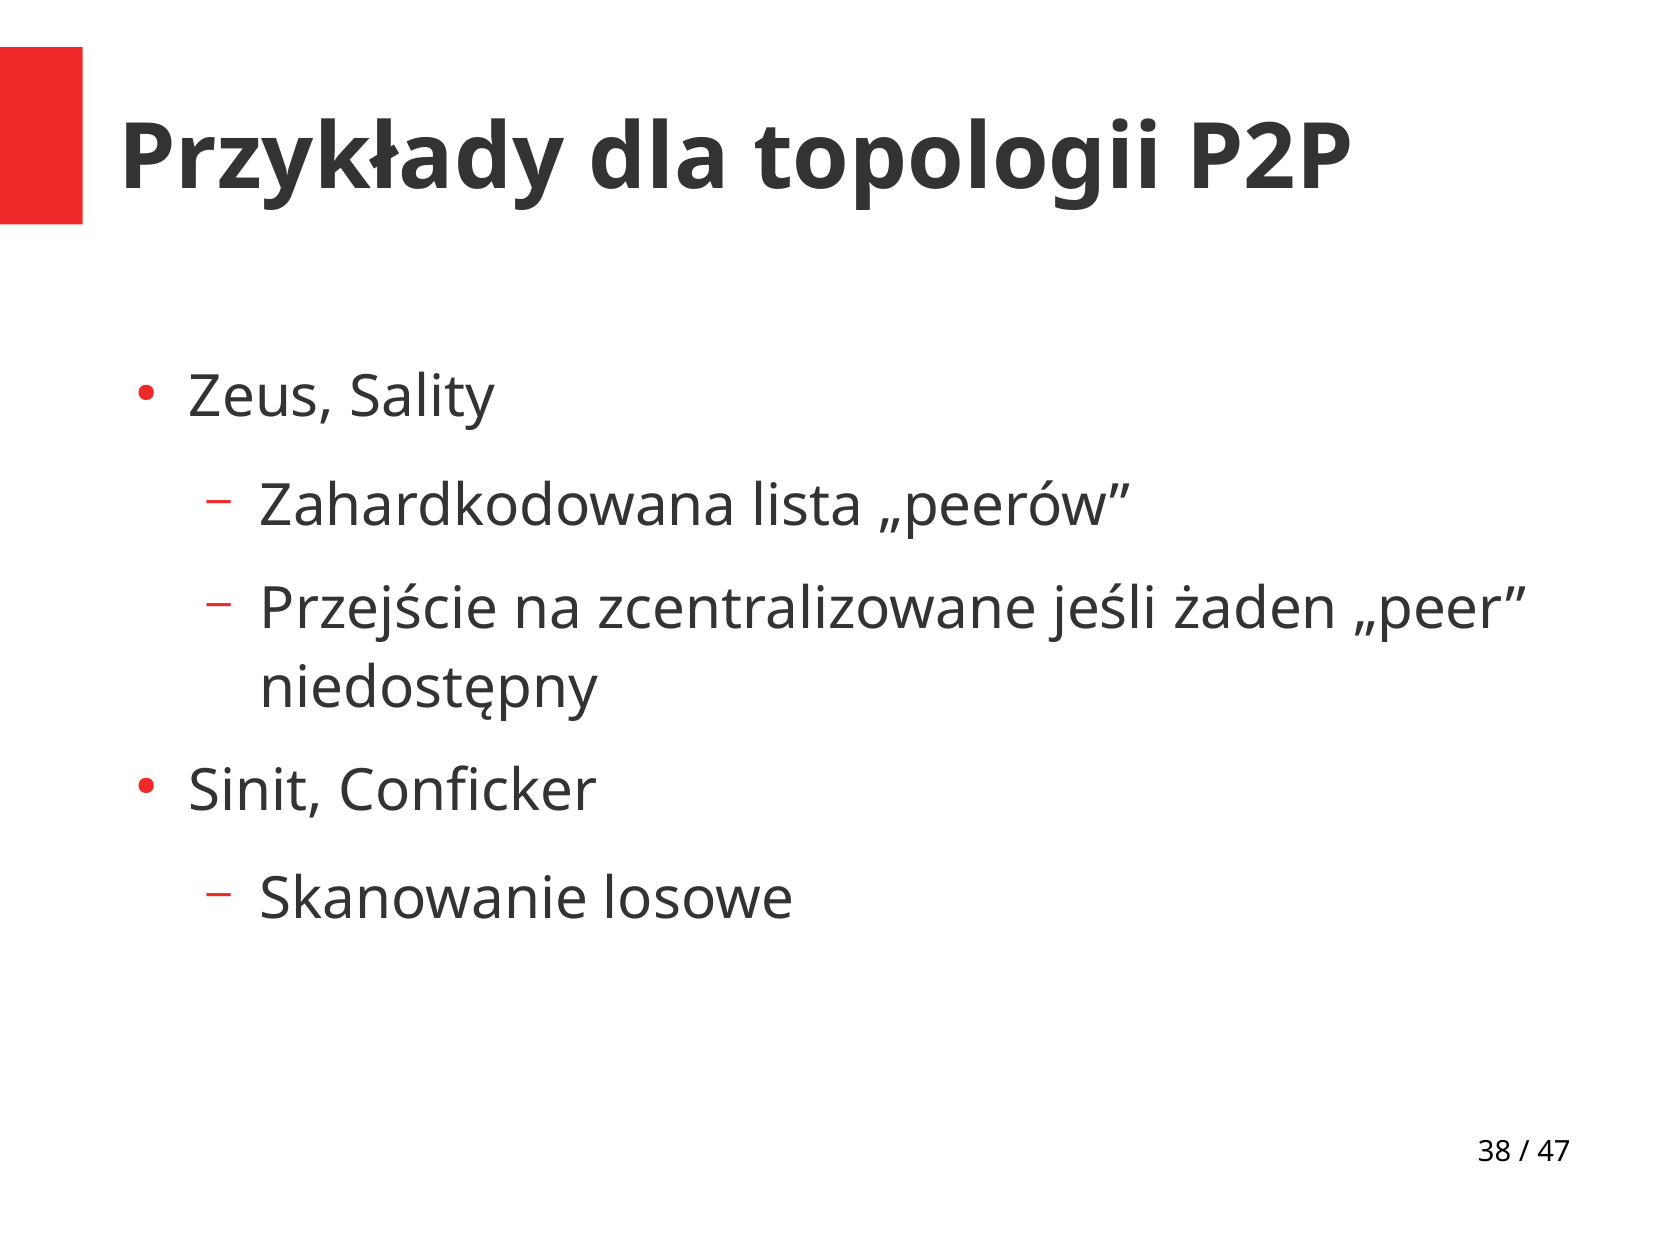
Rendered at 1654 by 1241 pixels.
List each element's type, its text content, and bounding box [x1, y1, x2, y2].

list Zeus, Sality Zahardkodowana lista „peerów” Przejście na zcentralizowane jeśli żaden „peer” niedostępny Sinit, Conficker Skanowanie losowe [118, 354, 1536, 1074]
title Przykłady dla topologii P2P [118, 49, 1571, 257]
